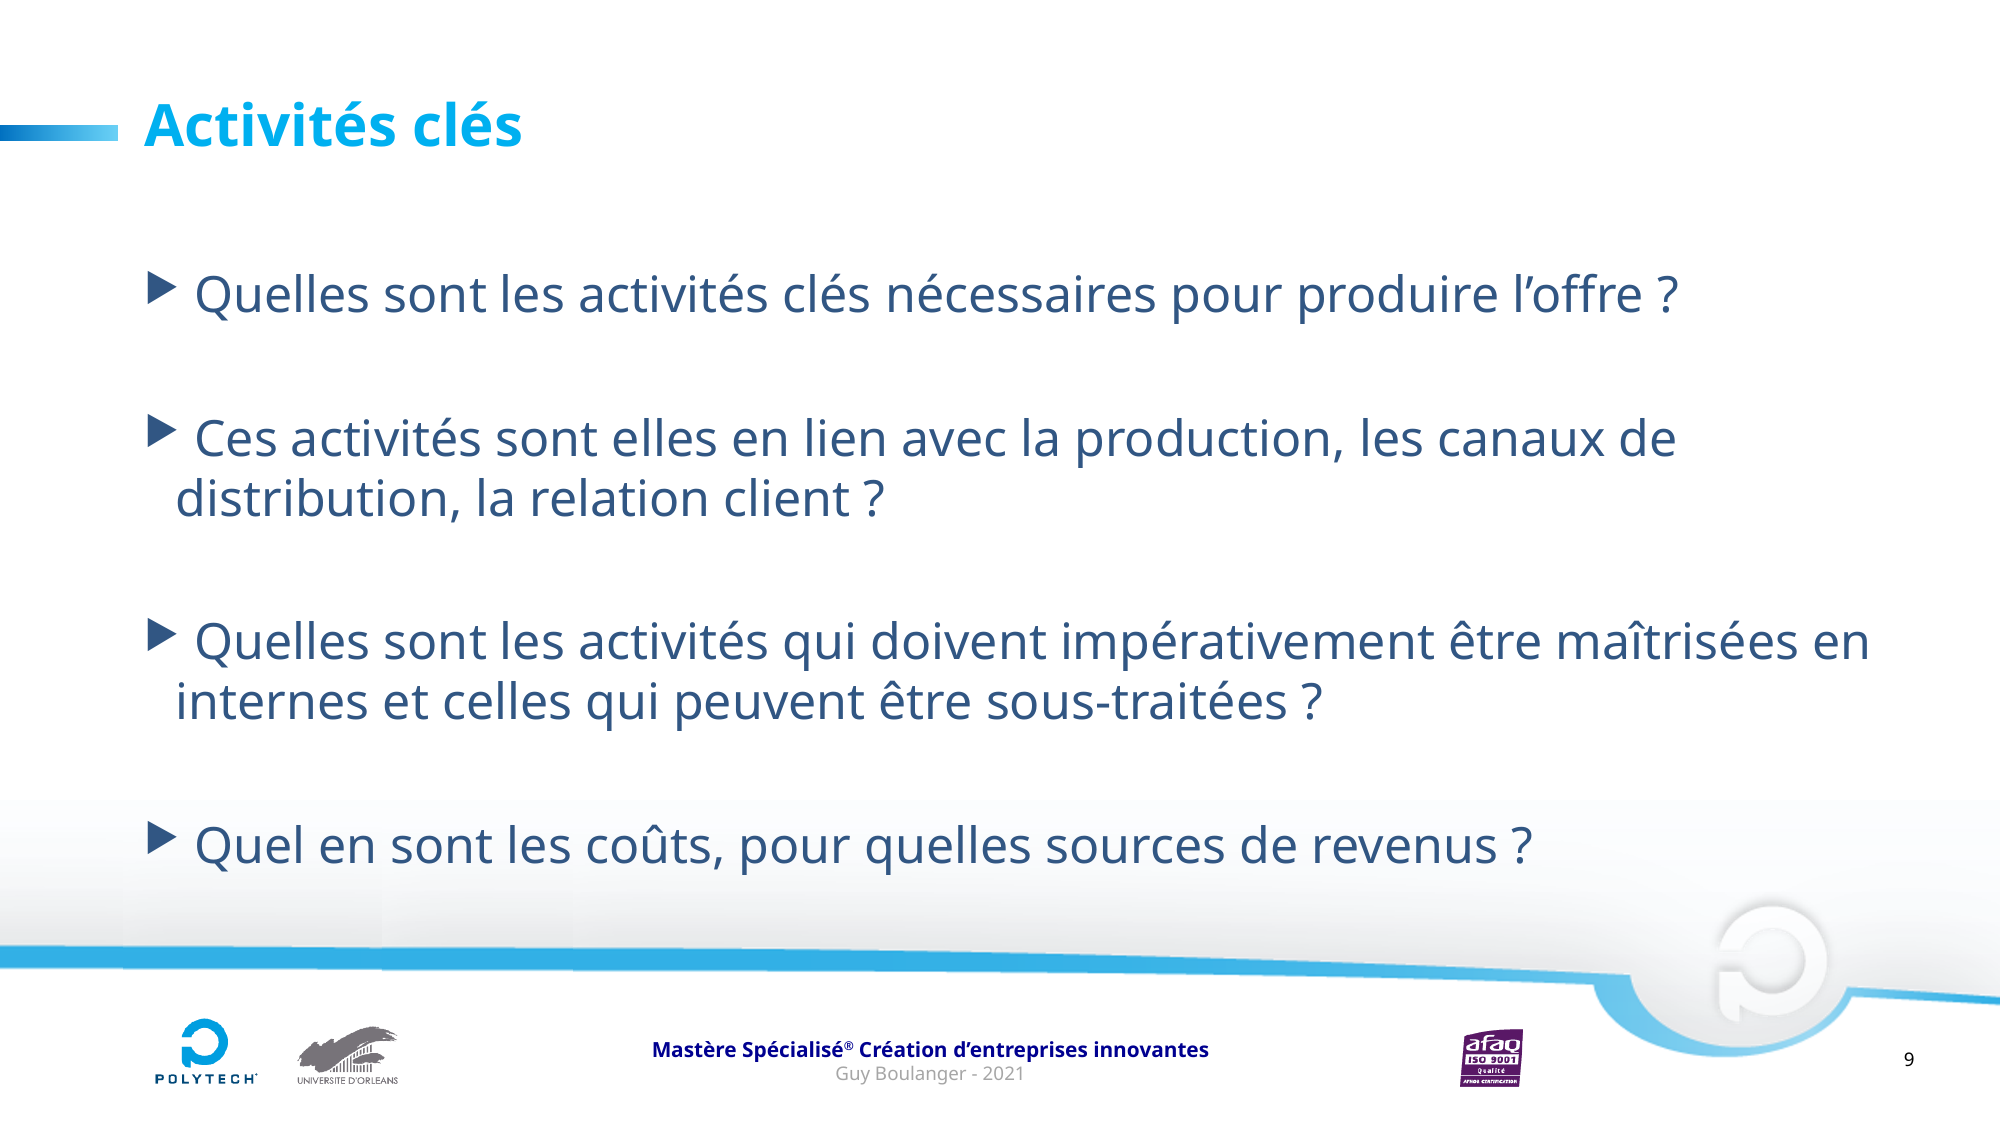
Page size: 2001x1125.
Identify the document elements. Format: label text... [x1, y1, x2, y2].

list Quelles sont les activités clés nécessaires pour produire l’offre ? Ces activités sont elles en lien avec la production, les canaux de distribution, la relation client ? Quelles sont les activités qui doivent impérativement être maîtrisées en internes et celles qui peuvent être sous-traitées ? Quel en sont les coûts, pour quelles sources de revenus ? [129, 255, 1950, 940]
picture [0, 800, 2000, 1125]
title Activités clés [129, 29, 1930, 218]
footer Mastère Spécialisé® Création d’entreprises innovantes Guy Boulanger - 2021 [402, 1035, 1459, 1085]
